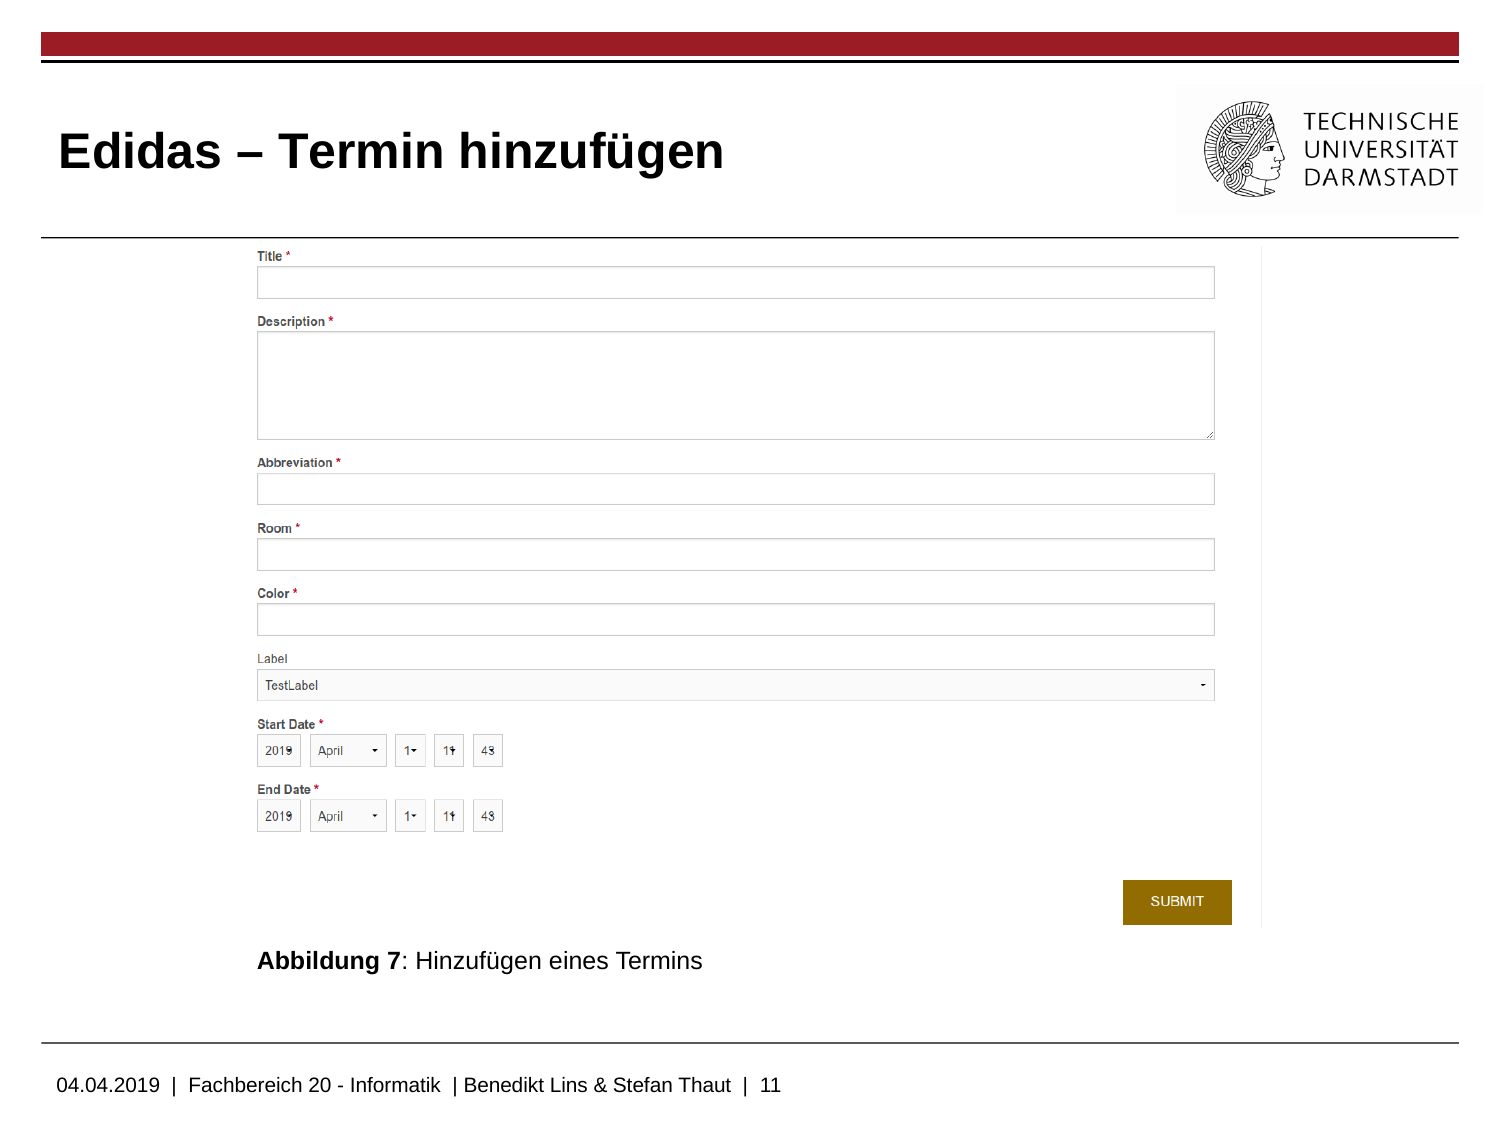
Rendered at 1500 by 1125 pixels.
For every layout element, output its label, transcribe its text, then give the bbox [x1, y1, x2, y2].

text_box Abbildung 7: Hinzufügen eines Termins [242, 938, 1217, 982]
picture [1175, 84, 1484, 214]
title Edidas – Termin hinzufügen [58, 80, 1149, 218]
picture [214, 246, 1262, 928]
